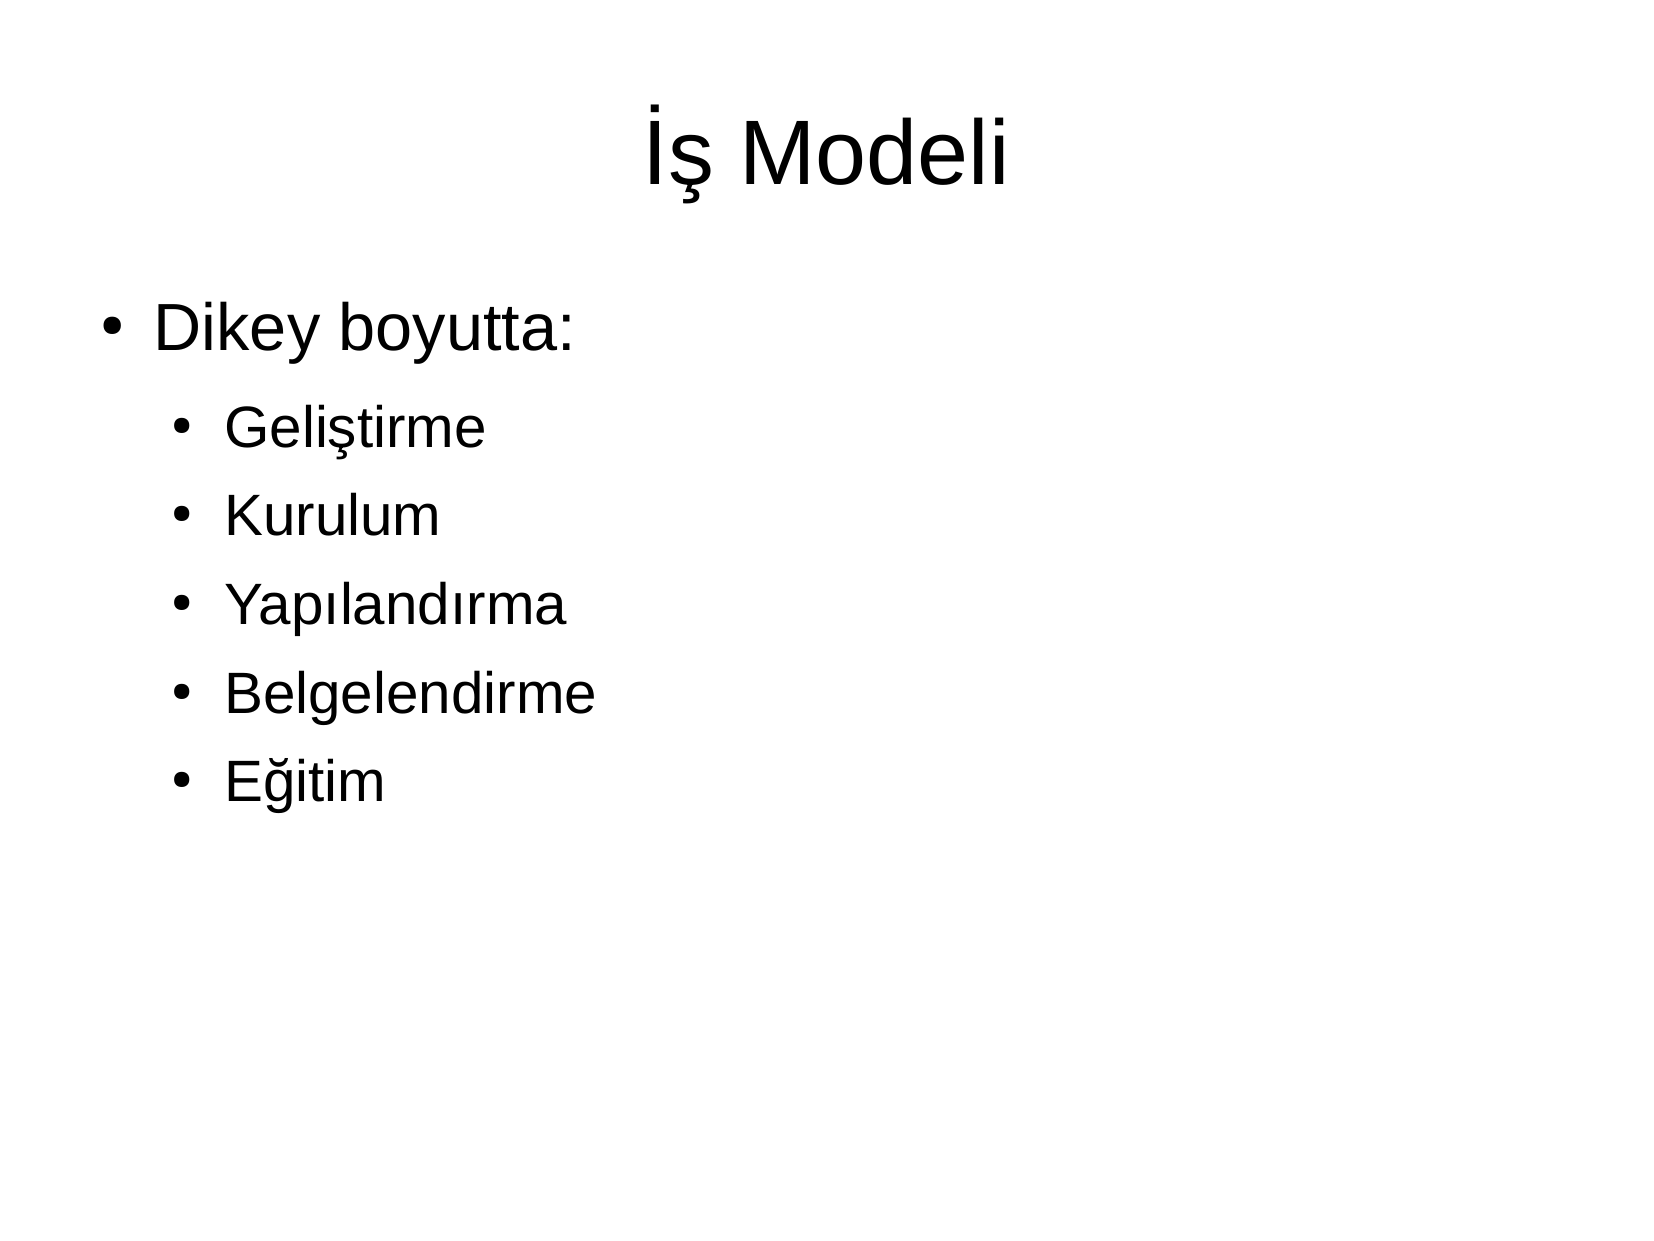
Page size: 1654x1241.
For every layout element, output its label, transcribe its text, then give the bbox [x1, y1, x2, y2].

list Dikey boyutta: Geliştirme Kurulum Yapılandırma Belgelendirme Eğitim [82, 290, 1571, 1109]
title İş Modeli [82, 49, 1571, 257]
